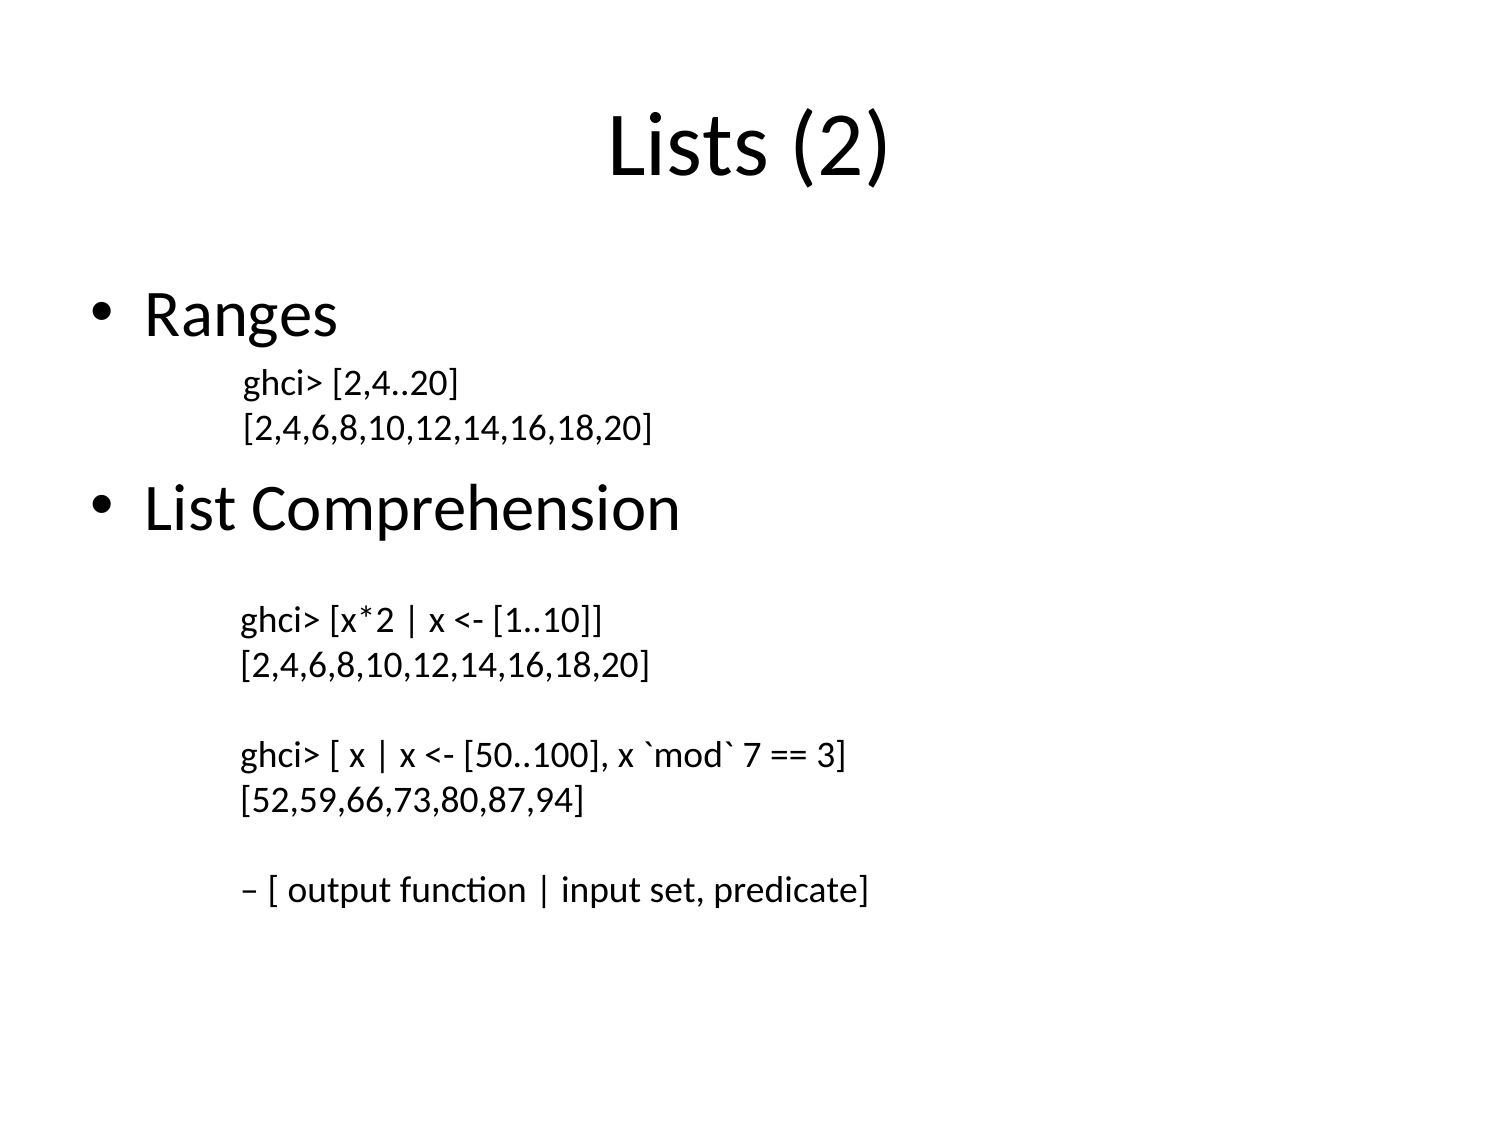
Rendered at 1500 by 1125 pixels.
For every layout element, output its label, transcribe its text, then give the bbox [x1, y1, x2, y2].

text_box Ranges List Comprehension [75, 262, 1426, 1005]
text_box Lists (2) [75, 45, 1426, 233]
text_box ghci> [x*2 | x <- [1..10]] [2,4,6,8,10,12,14,16,18,20] ghci> [ x | x <- [50..100], x `mod` 7 == 3] [52,59,66,73,80,87,94] – [ output function | input set, predicate] [225, 587, 886, 1008]
text_box ghci> [2,4..20] [2,4,6,8,10,12,14,16,18,20] [228, 349, 686, 456]
